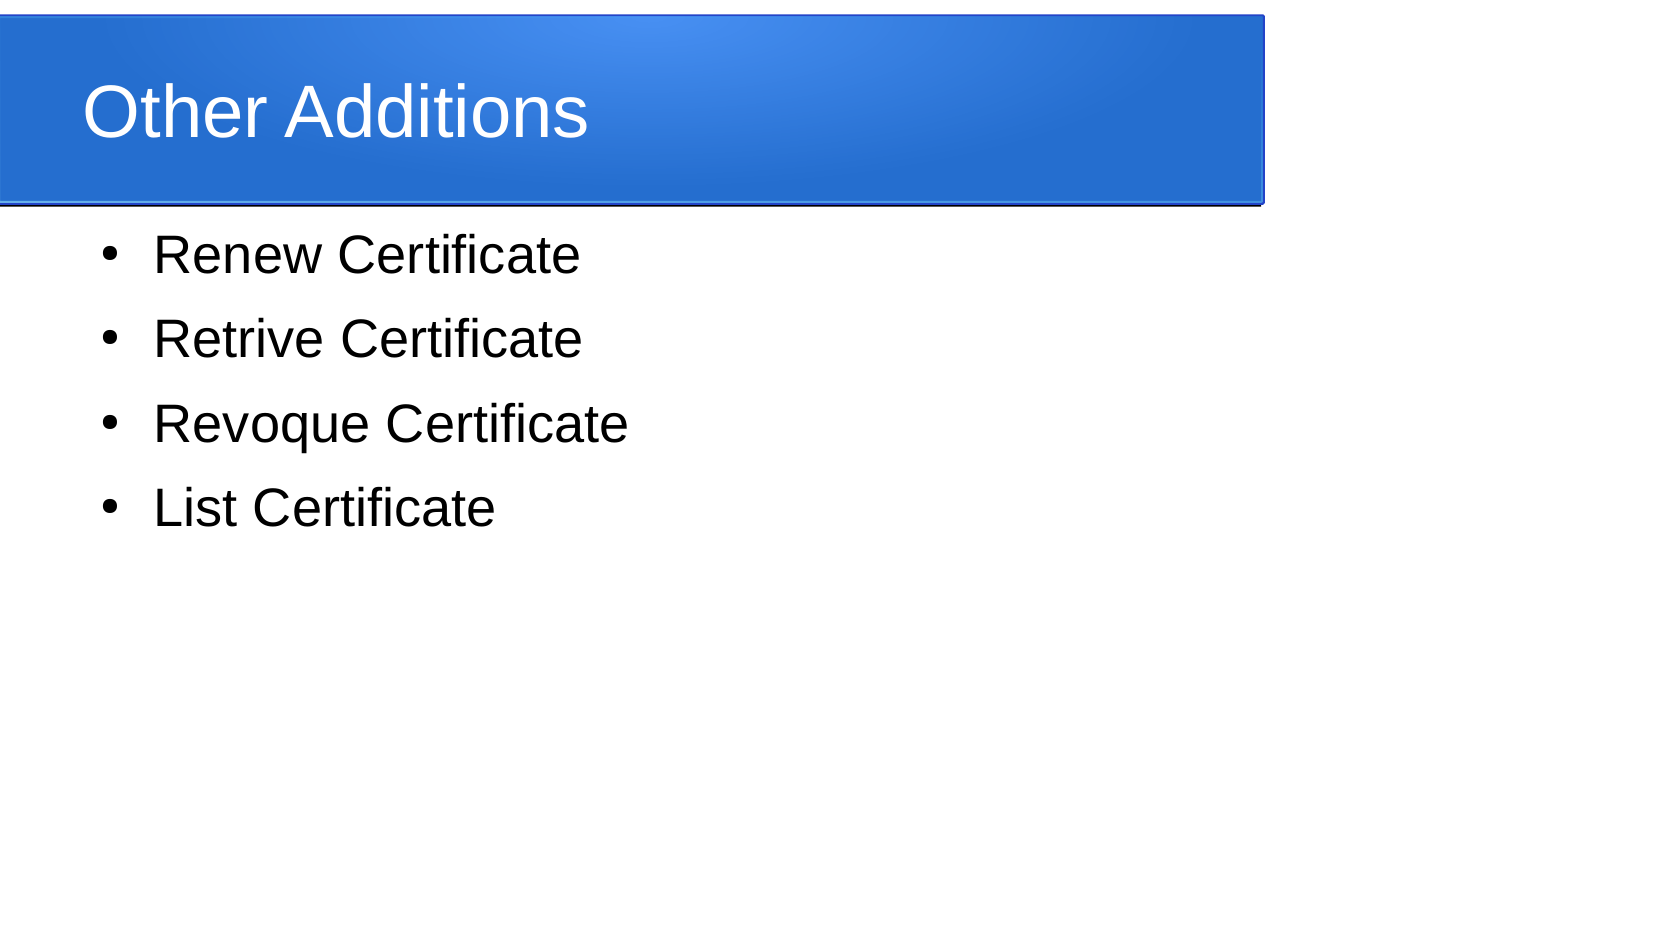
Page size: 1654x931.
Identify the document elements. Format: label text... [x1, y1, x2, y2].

title Other Additions [82, 35, 1235, 189]
list Renew Certificate Retrive Certificate Revoque Certificate List Certificate [82, 224, 1571, 764]
